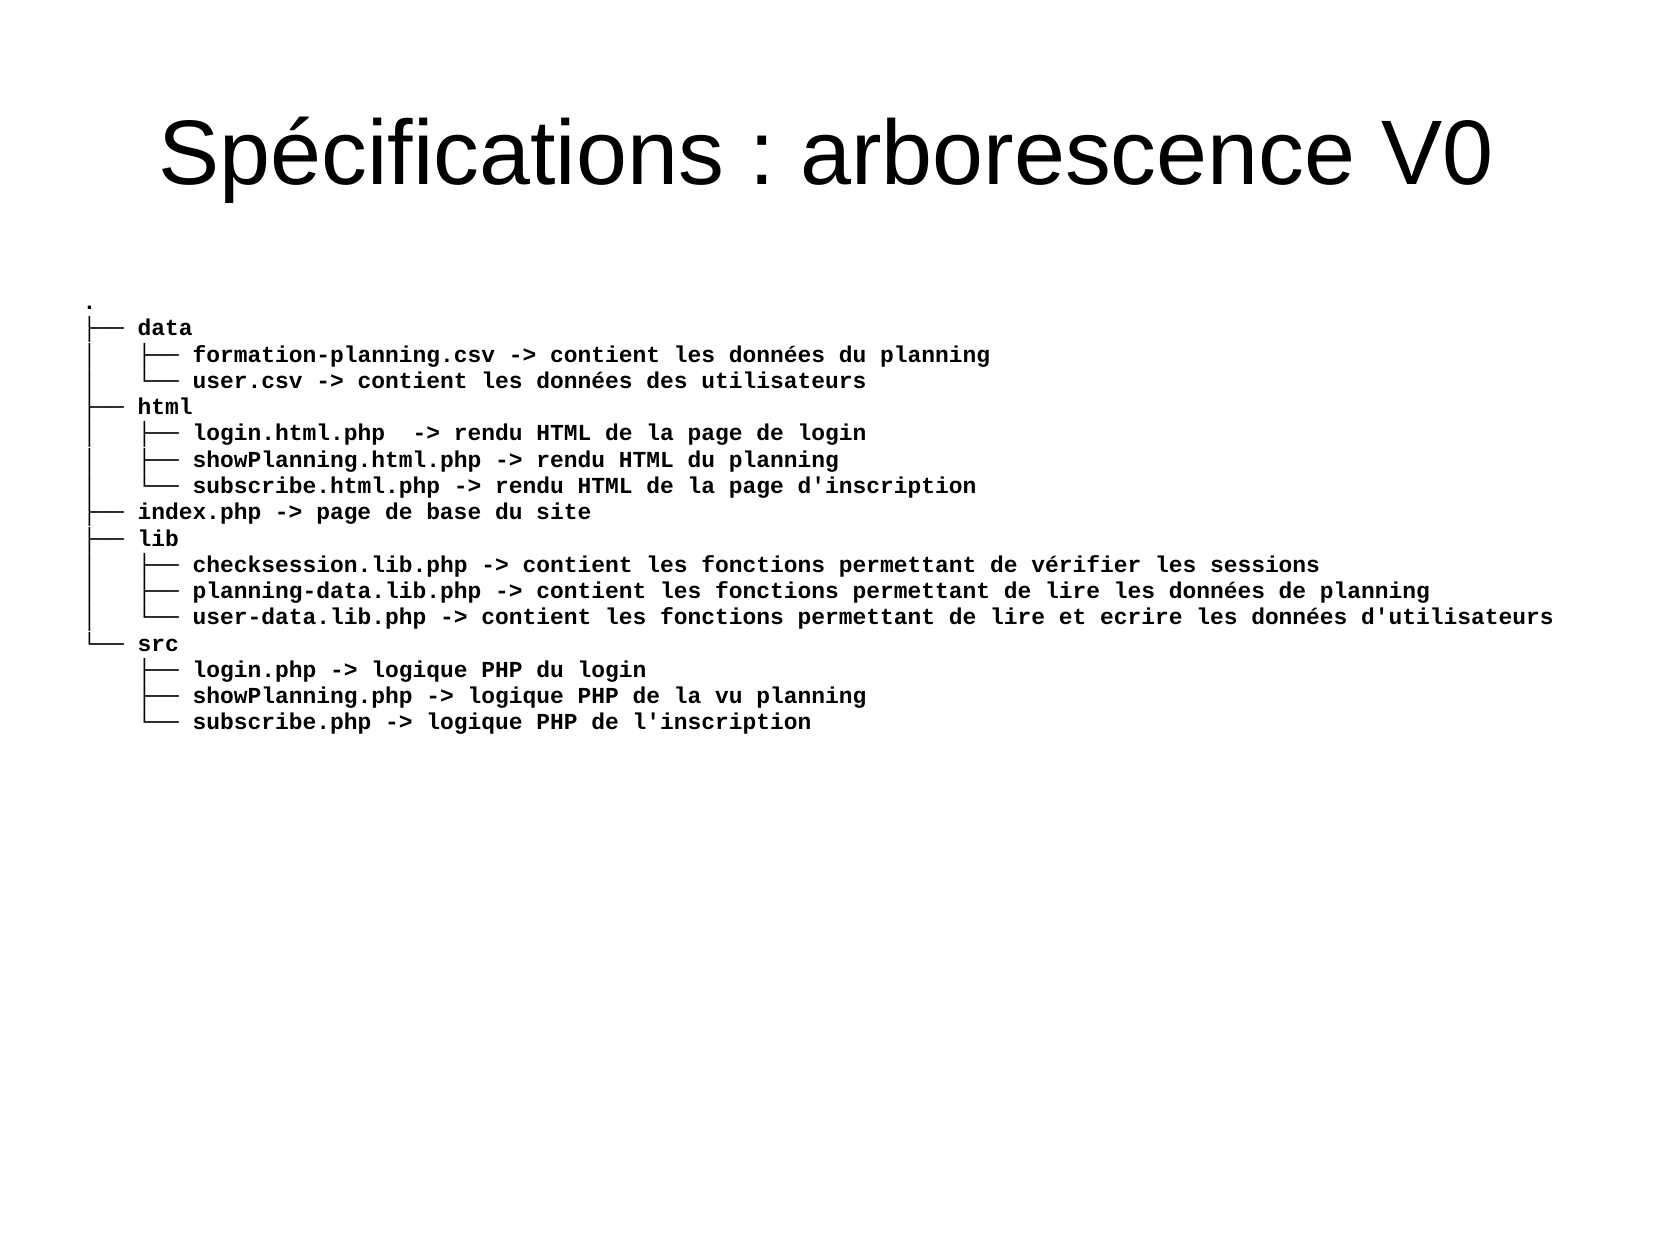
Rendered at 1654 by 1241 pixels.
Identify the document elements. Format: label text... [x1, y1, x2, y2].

title Spécifications : arborescence V0 [82, 49, 1571, 257]
list . ├── data │ ├── formation-planning.csv -> contient les données du planning │ └── user.csv -> contient les données des utilisateurs ├── html │ ├── login.html.php -> rendu HTML de la page de login │ ├── showPlanning.html.php -> rendu HTML du planning │ └── subscribe.html.php -> rendu HTML de la page d'inscription ├── index.php -> page de base du site ├── lib │ ├── checksession.lib.php -> contient les fonctions permettant de vérifier les sessions │ ├── planning-data.lib.php -> contient les fonctions permettant de lire les données de planning │ └── user-data.lib.php -> contient les fonctions permettant de lire et ecrire les données d'utilisateurs └── src ├── login.php -> logique PHP du login ├── showPlanning.php -> logique PHP de la vu planning └── subscribe.php -> logique PHP de l'inscription [82, 290, 1571, 1109]
